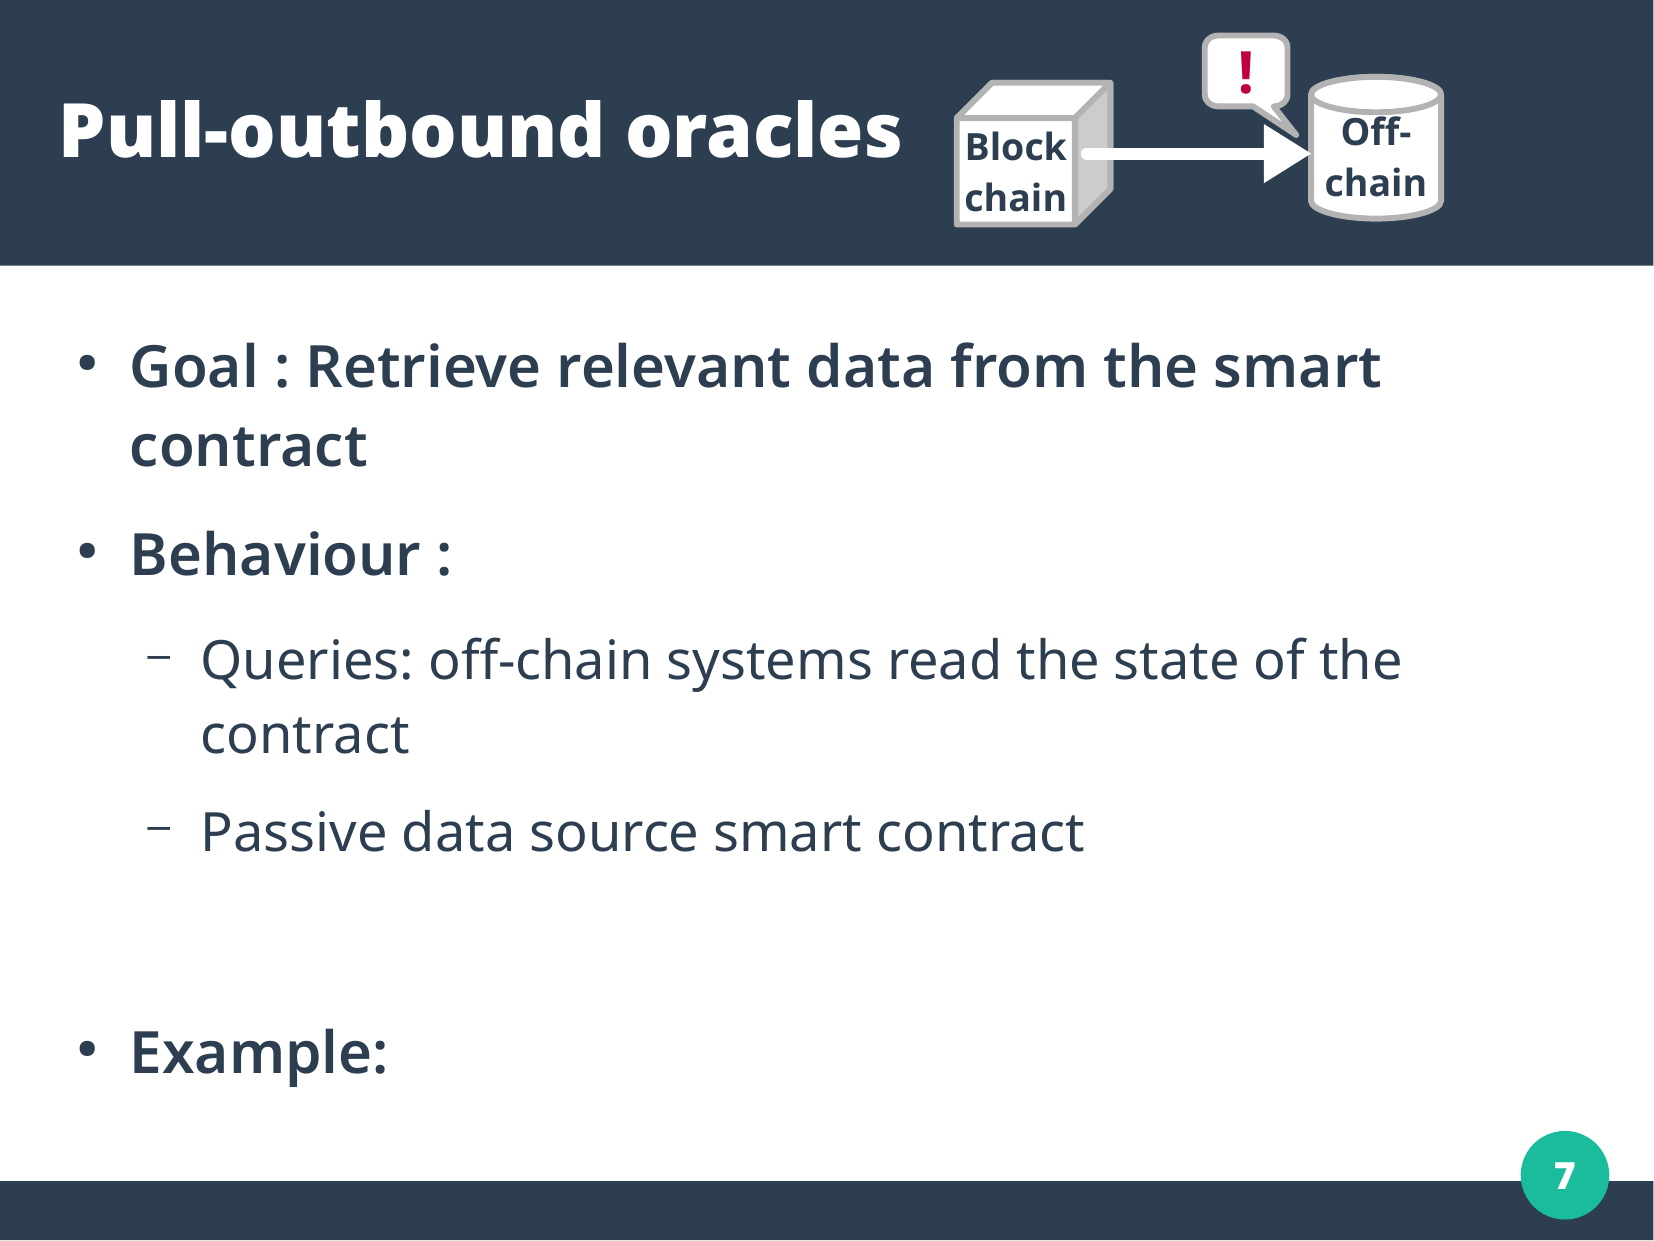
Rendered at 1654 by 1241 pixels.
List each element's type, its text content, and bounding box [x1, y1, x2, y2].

list Goal : Retrieve relevant data from the smart contract Behaviour : Queries: off-chain systems read the state of the contract Passive data source smart contract Example: [59, 324, 1595, 1152]
title Pull-outbound oracles [59, 49, 1595, 207]
text_box Block chain [956, 119, 1074, 225]
title Pull-outbound oracles [1094, 155, 1313, 207]
text_box Off- chain [1311, 95, 1442, 219]
text_box ! [1204, 35, 1297, 136]
